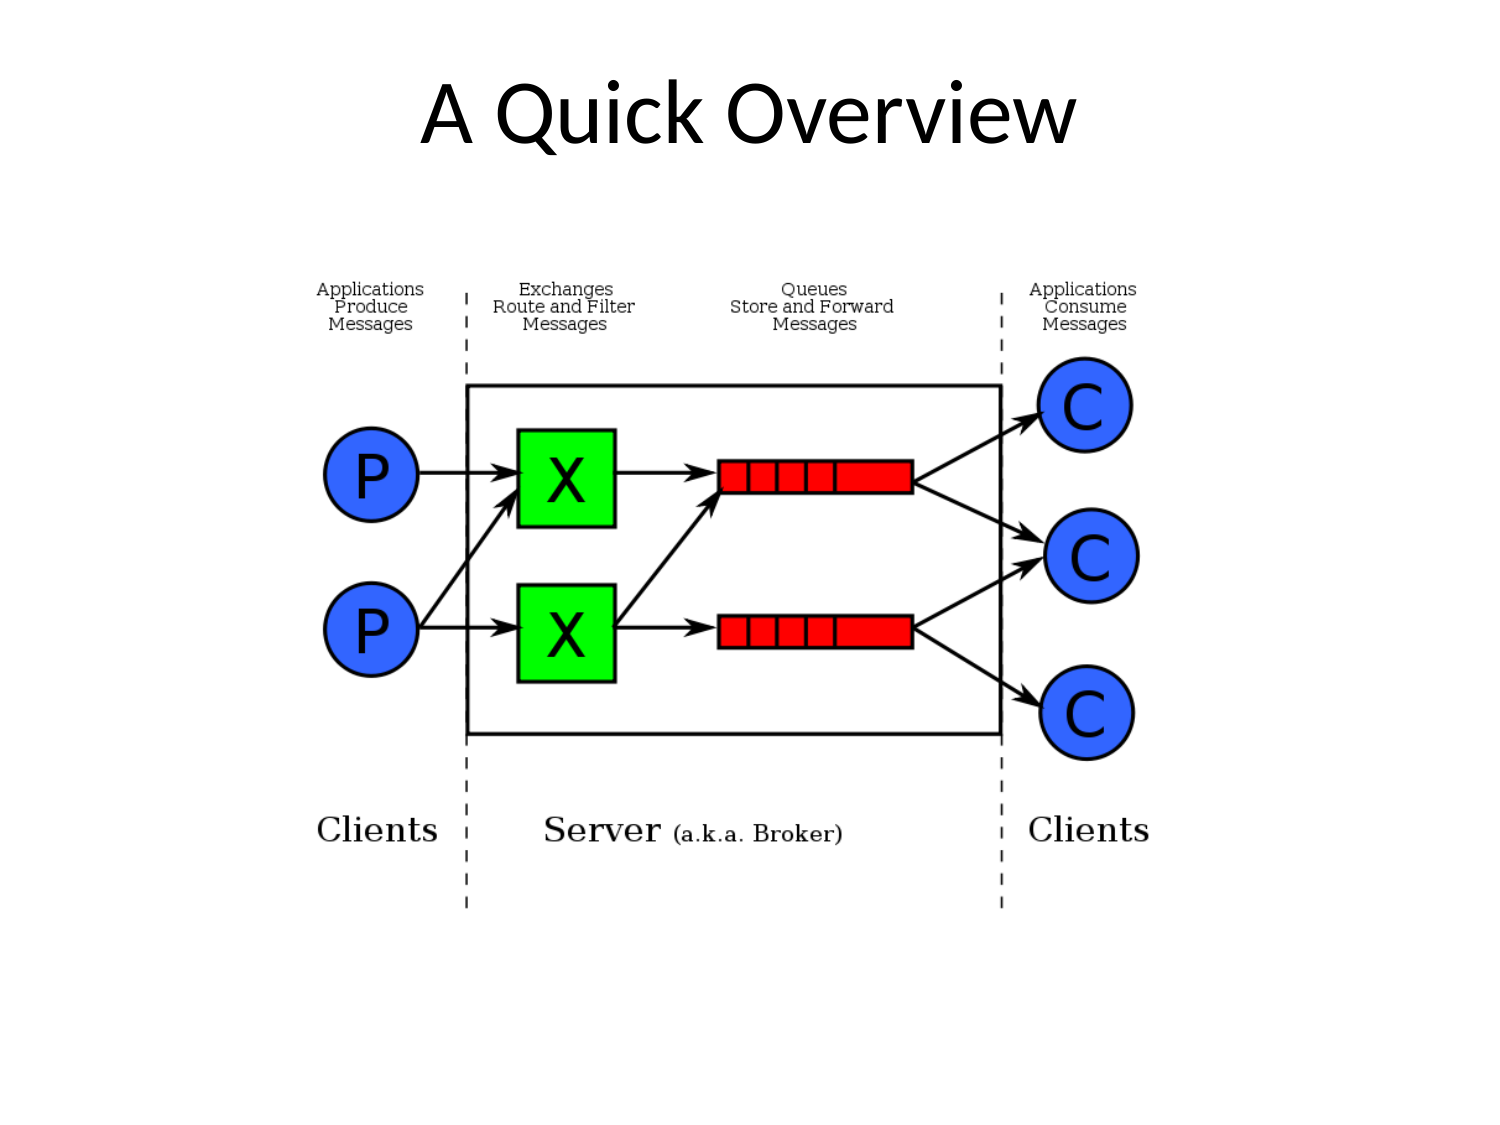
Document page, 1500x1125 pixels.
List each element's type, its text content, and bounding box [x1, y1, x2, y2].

text_box A Quick Overview [75, 45, 1425, 233]
picture [255, 262, 1245, 1005]
